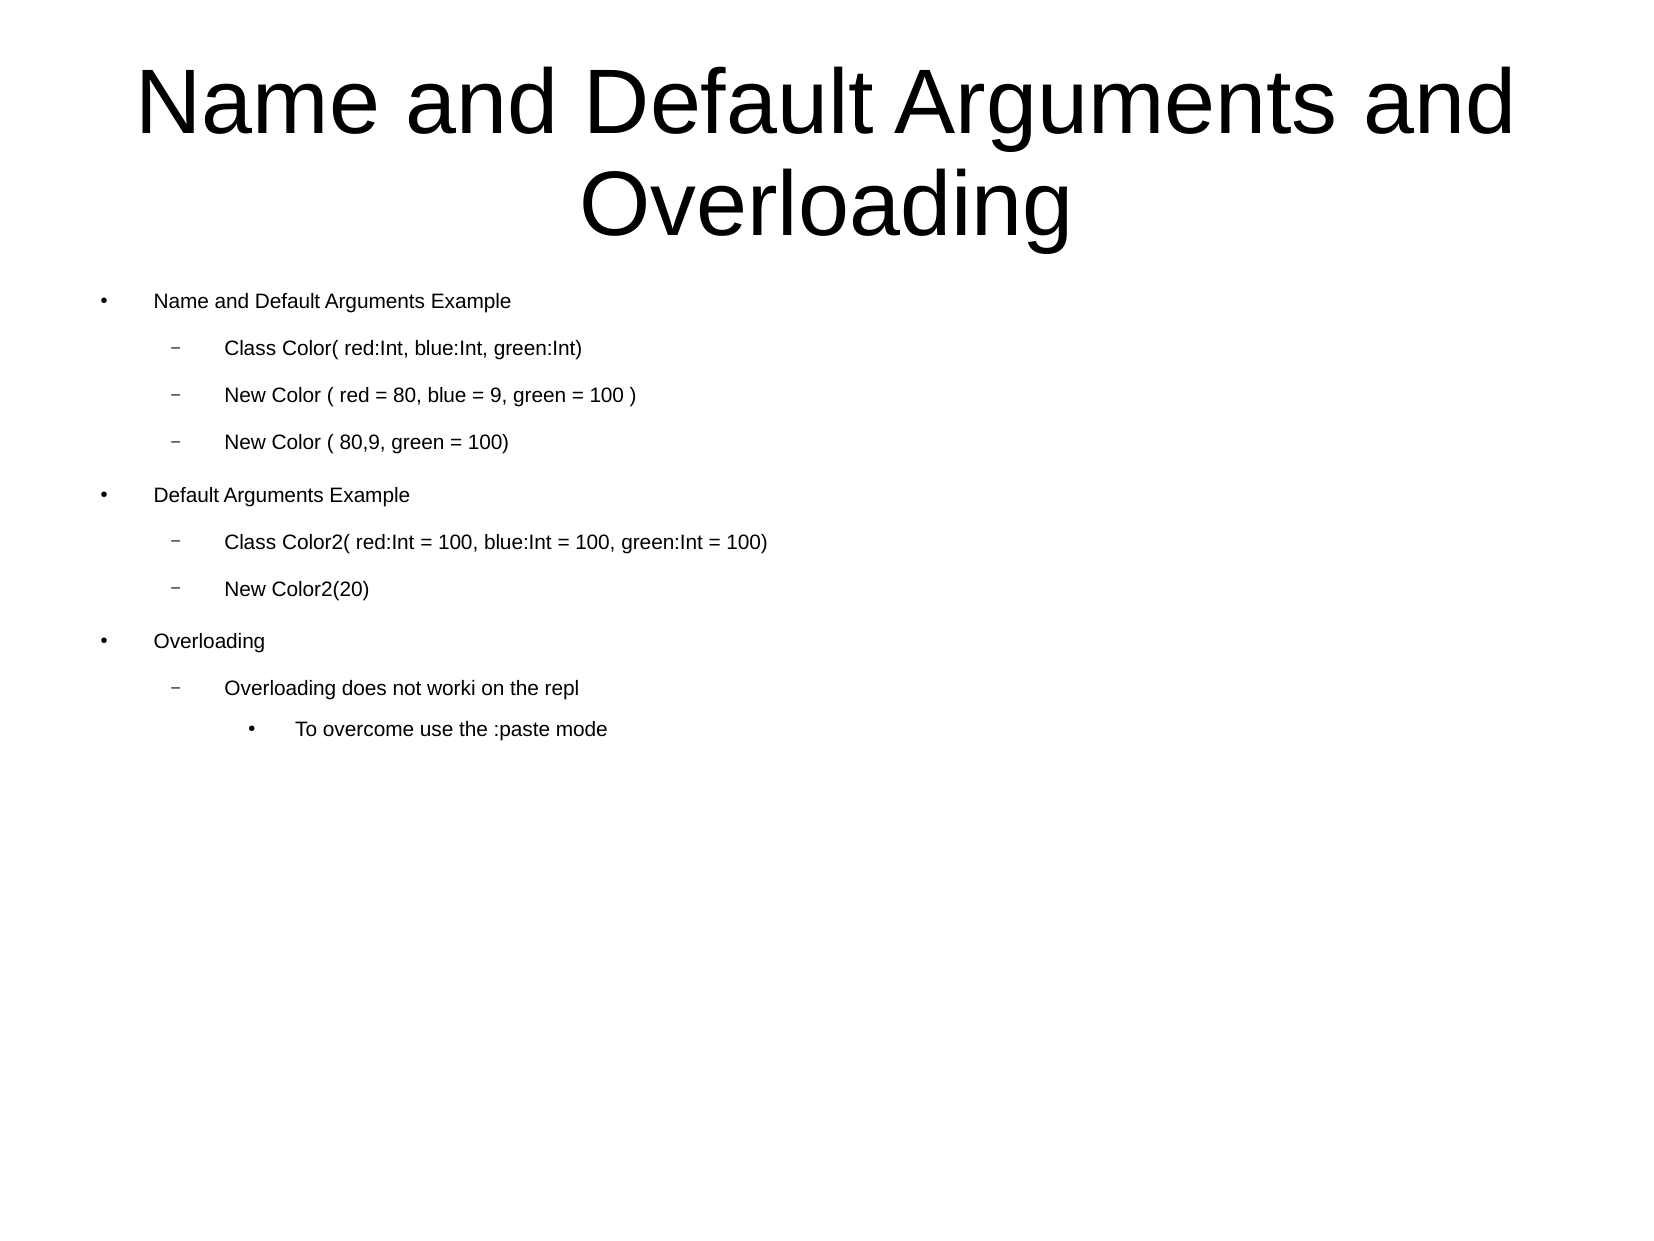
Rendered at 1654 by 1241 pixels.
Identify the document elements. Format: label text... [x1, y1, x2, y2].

list Name and Default Arguments Example Class Color( red:Int, blue:Int, green:Int) New Color ( red = 80, blue = 9, green = 100 ) New Color ( 80,9, green = 100) Default Arguments Example Class Color2( red:Int = 100, blue:Int = 100, green:Int = 100) New Color2(20) Overloading Overloading does not worki on the repl To overcome use the :paste mode [82, 290, 1571, 1010]
title Name and Default Arguments and Overloading [82, 49, 1571, 257]
